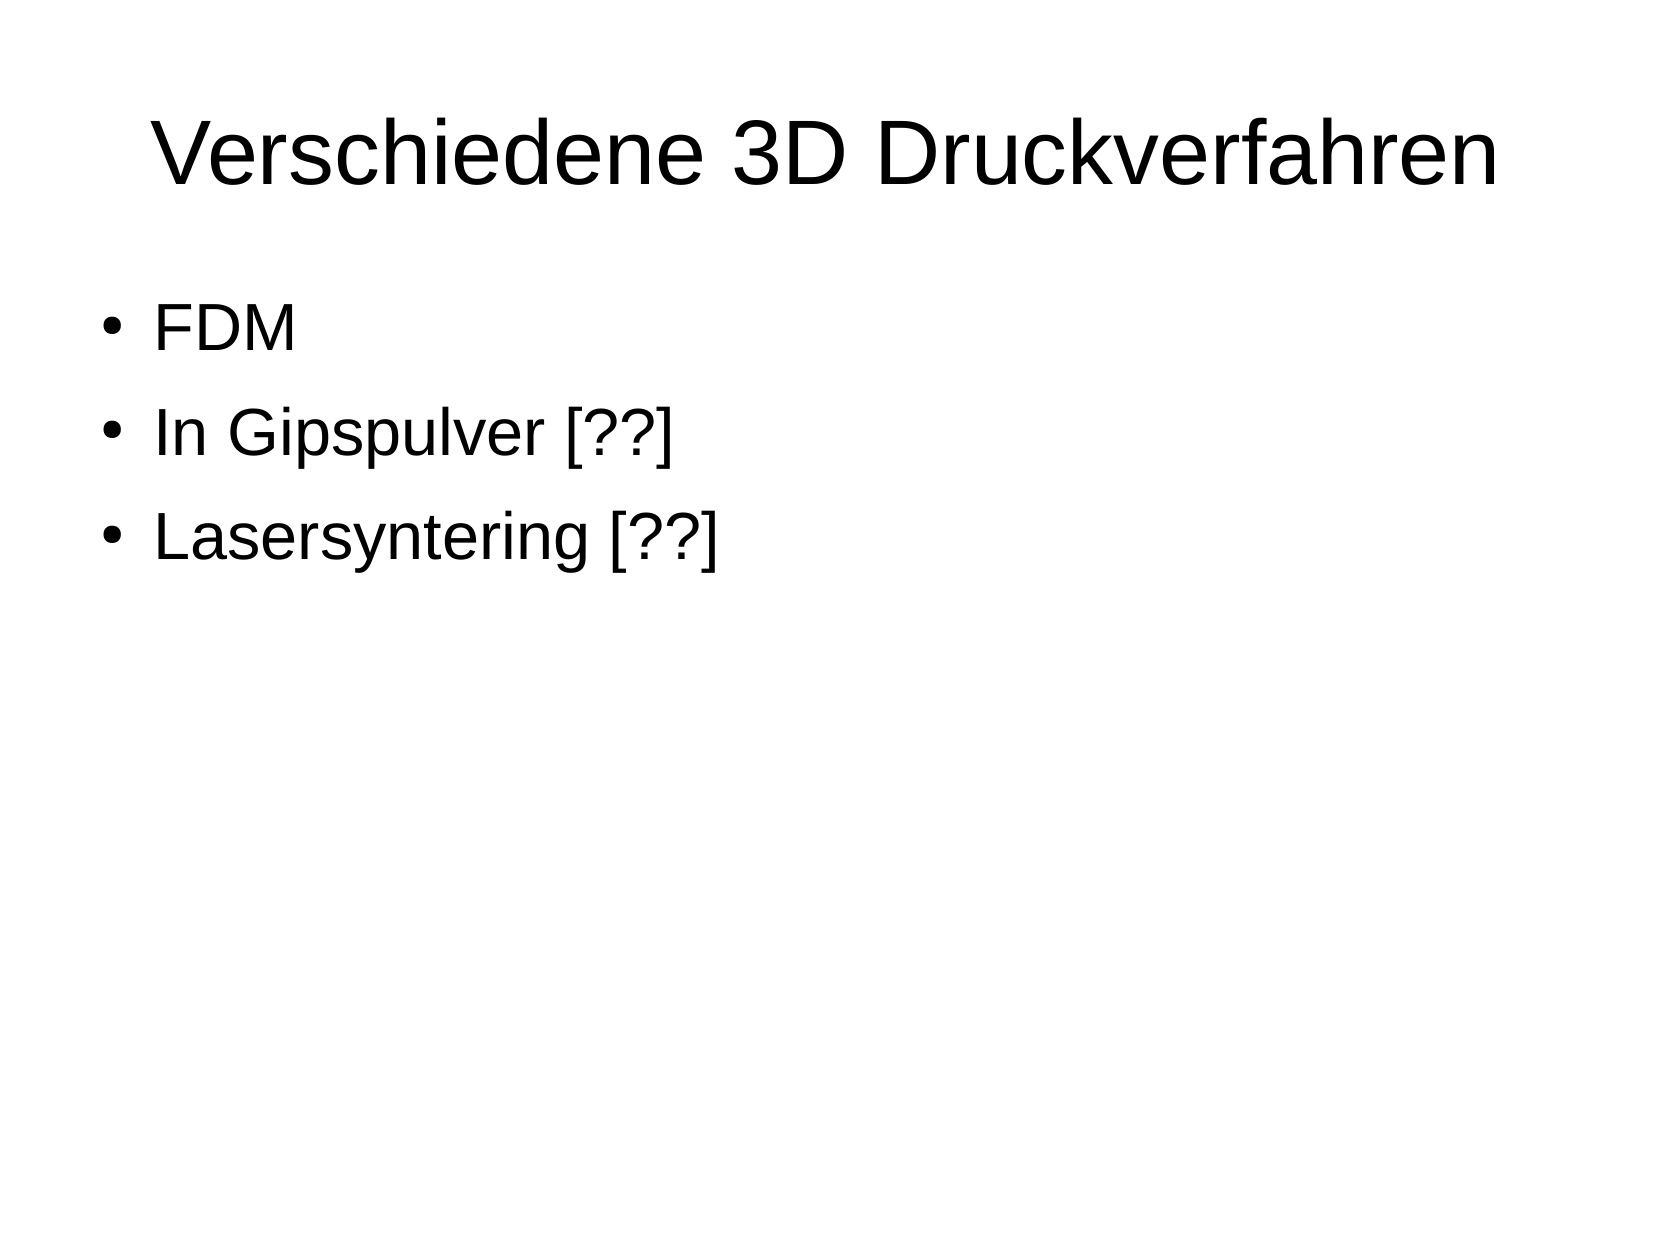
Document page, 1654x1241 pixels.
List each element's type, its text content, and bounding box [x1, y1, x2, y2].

title Verschiedene 3D Druckverfahren [82, 49, 1571, 257]
list FDM In Gipspulver [??] Lasersyntering [??] [82, 290, 1571, 1010]
